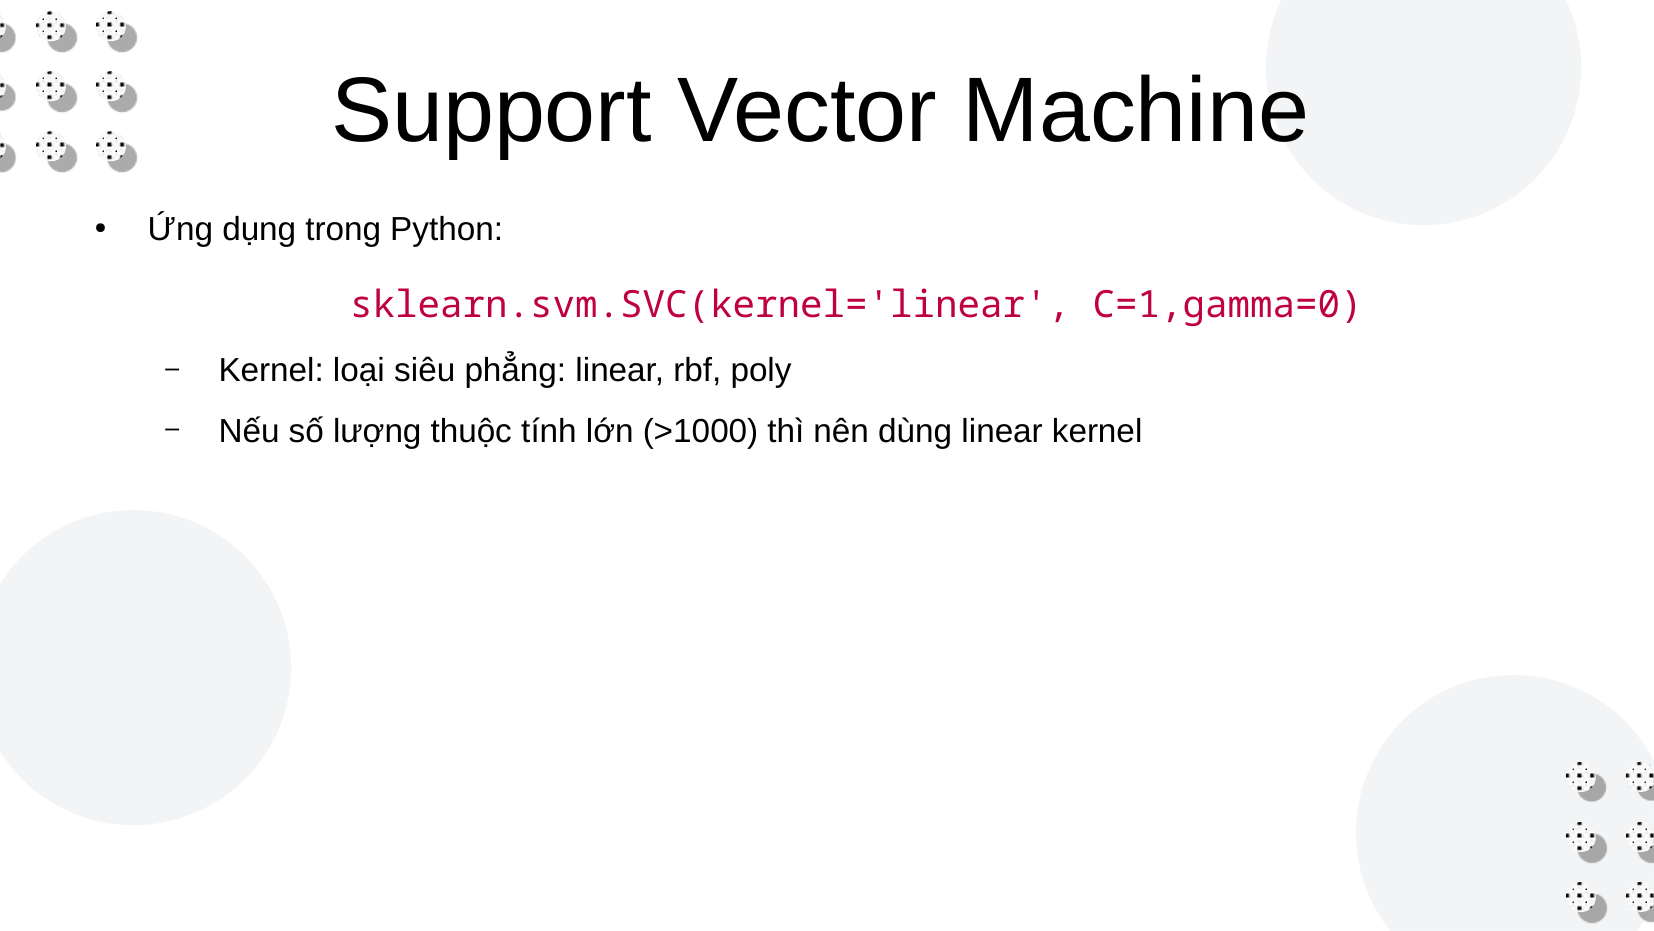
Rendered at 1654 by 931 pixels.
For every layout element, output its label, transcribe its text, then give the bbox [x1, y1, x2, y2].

picture [35, 11, 66, 42]
picture [95, 11, 126, 32]
picture [35, 71, 66, 102]
picture [1565, 821, 1596, 853]
list Ứng dụng trong Python: sklearn.svm.SVC(kernel='linear', C=1,gamma=0) Kernel: loại siêu phẳng: linear, rbf, poly Nếu số lượng thuộc tính lớn (>1000) thì nên dùng linear kernel [76, 210, 1565, 788]
picture [0, 74, 6, 99]
title Support Vector Machine [76, 32, 1565, 188]
picture [1625, 881, 1654, 912]
picture [1625, 761, 1654, 792]
picture [1625, 821, 1654, 853]
picture [1565, 761, 1596, 793]
picture [0, 14, 6, 39]
picture [1565, 882, 1596, 913]
picture [0, 134, 7, 159]
picture [35, 131, 67, 162]
